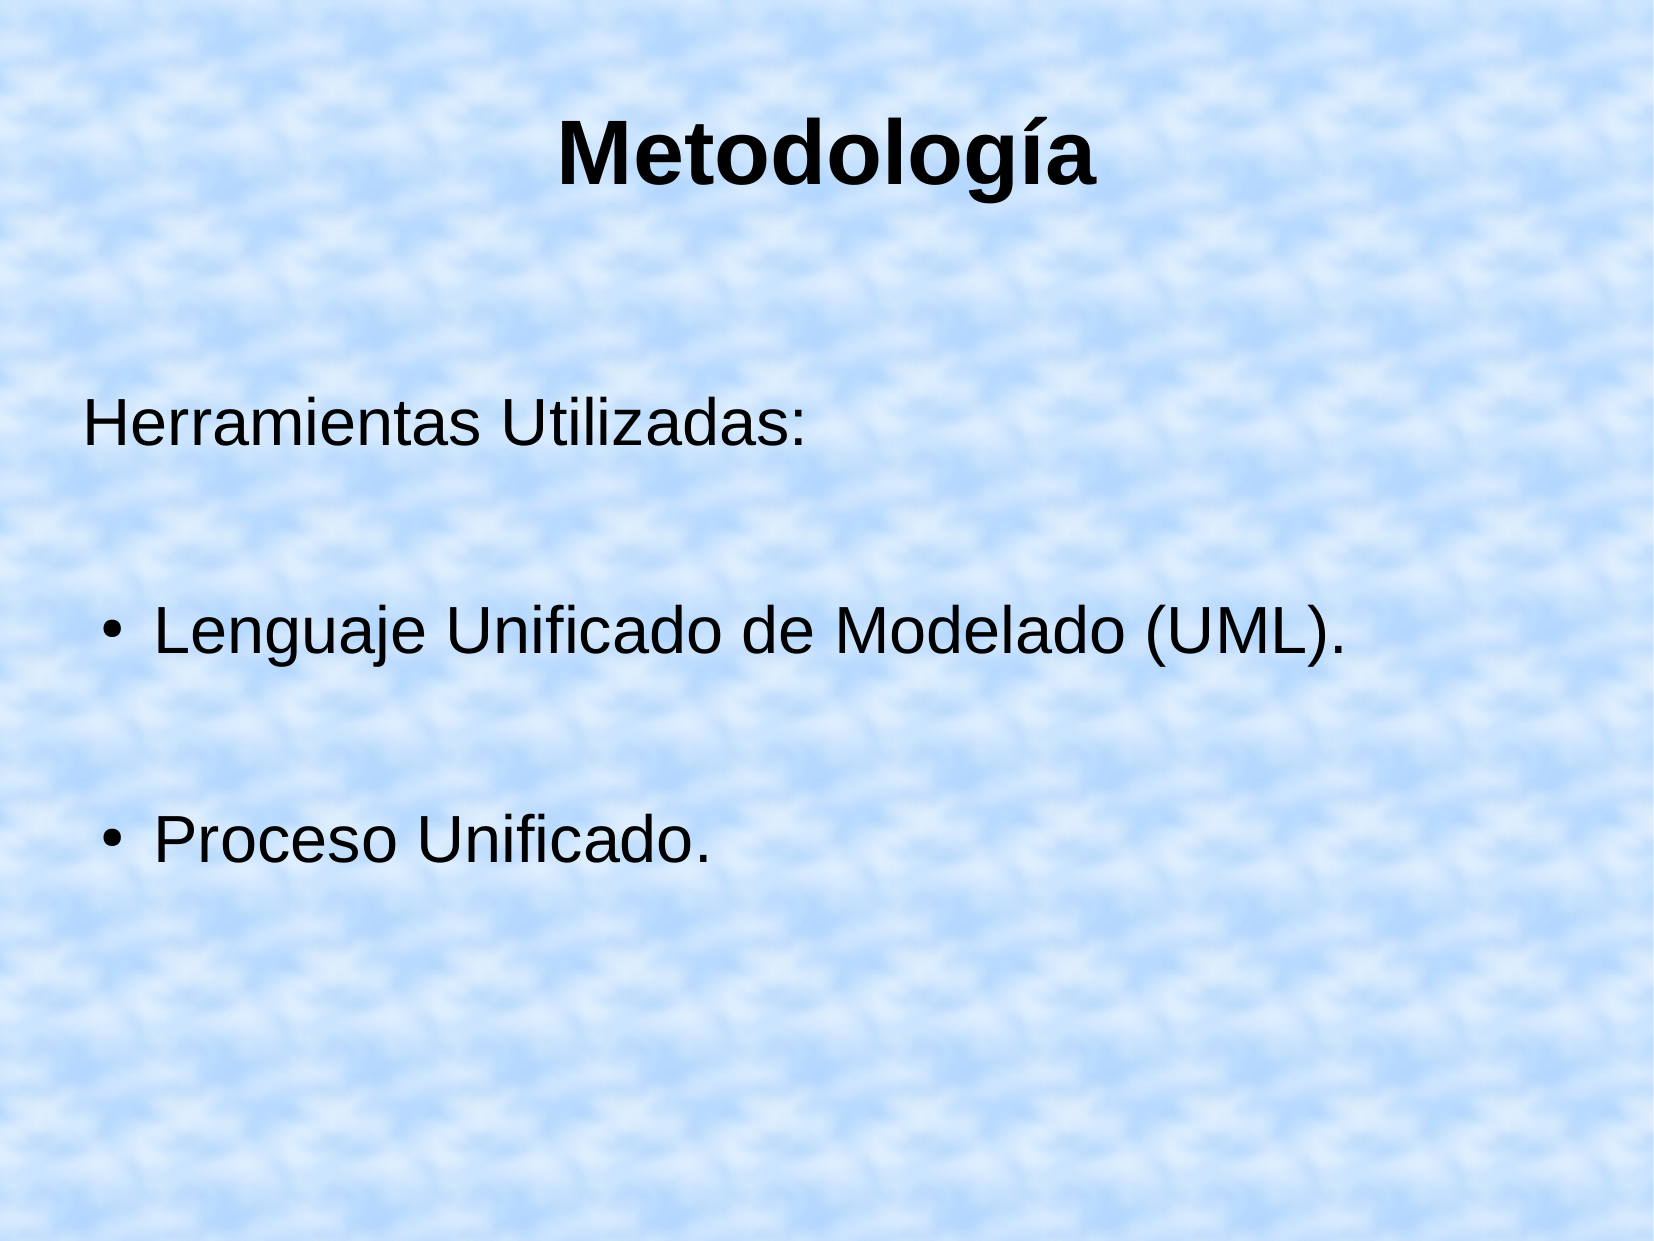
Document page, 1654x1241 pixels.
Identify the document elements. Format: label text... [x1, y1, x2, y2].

picture [0, 0, 1654, 1241]
list Herramientas Utilizadas: Lenguaje Unificado de Modelado (UML). Proceso Unificado. [82, 290, 1571, 1010]
title Metodología [82, 49, 1571, 257]
